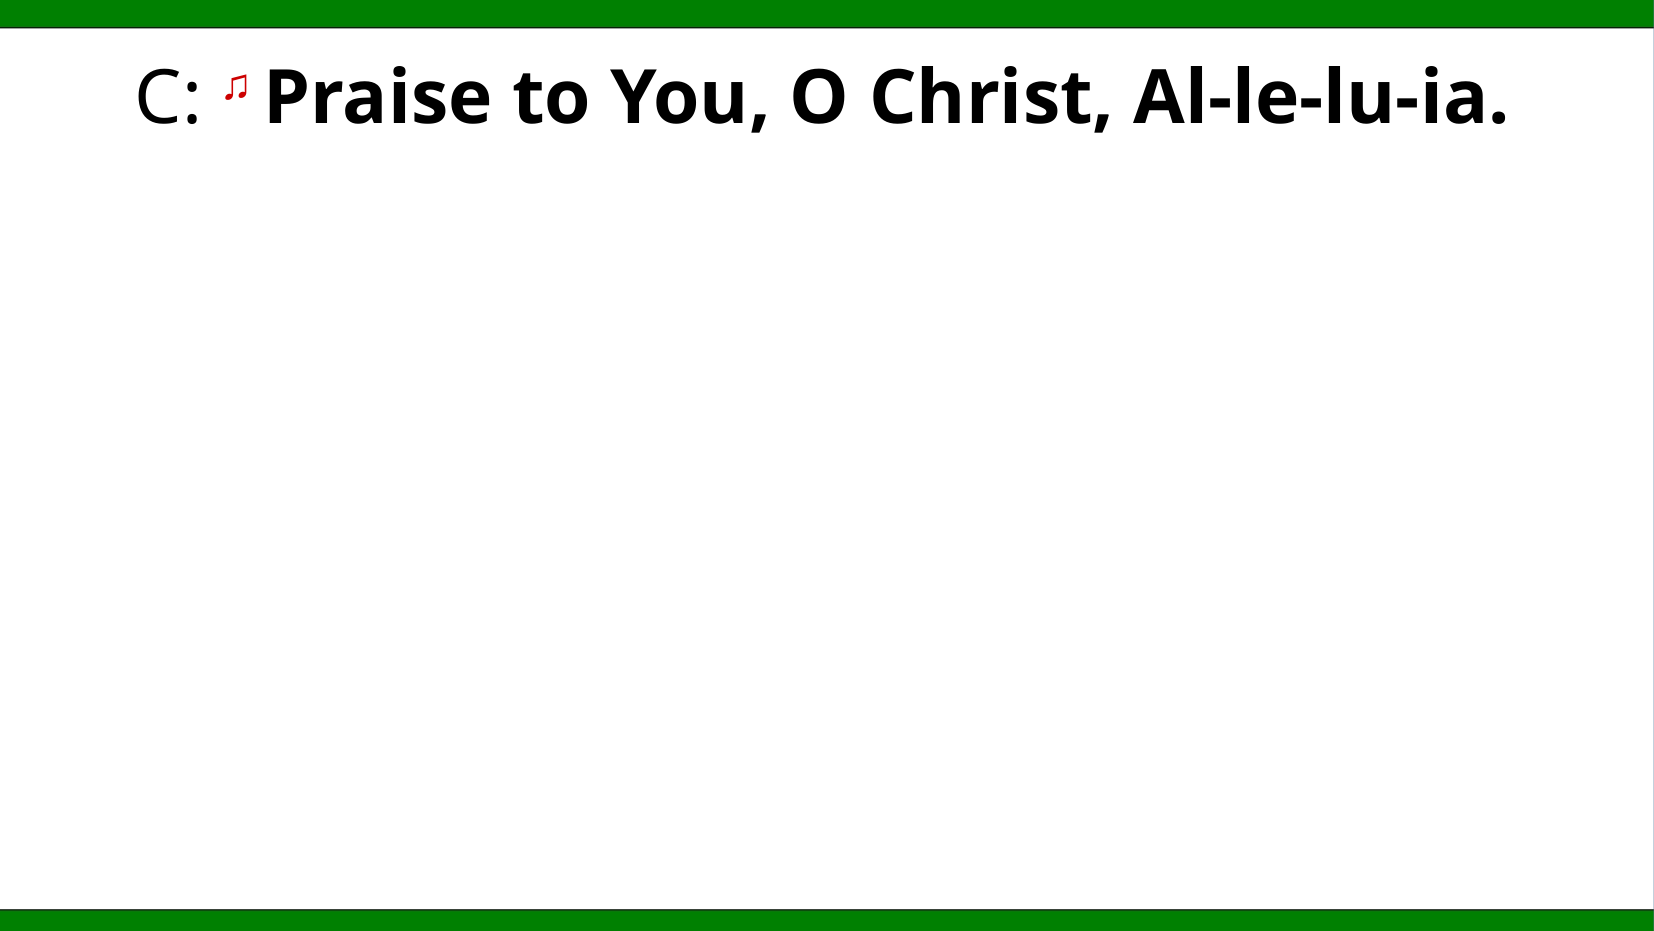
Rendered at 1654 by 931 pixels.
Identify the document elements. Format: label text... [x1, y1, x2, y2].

text_box C: ♫ Praise to You, O Christ, Al-le-lu-ia. [64, 36, 1580, 496]
picture [0, 0, 1654, 931]
